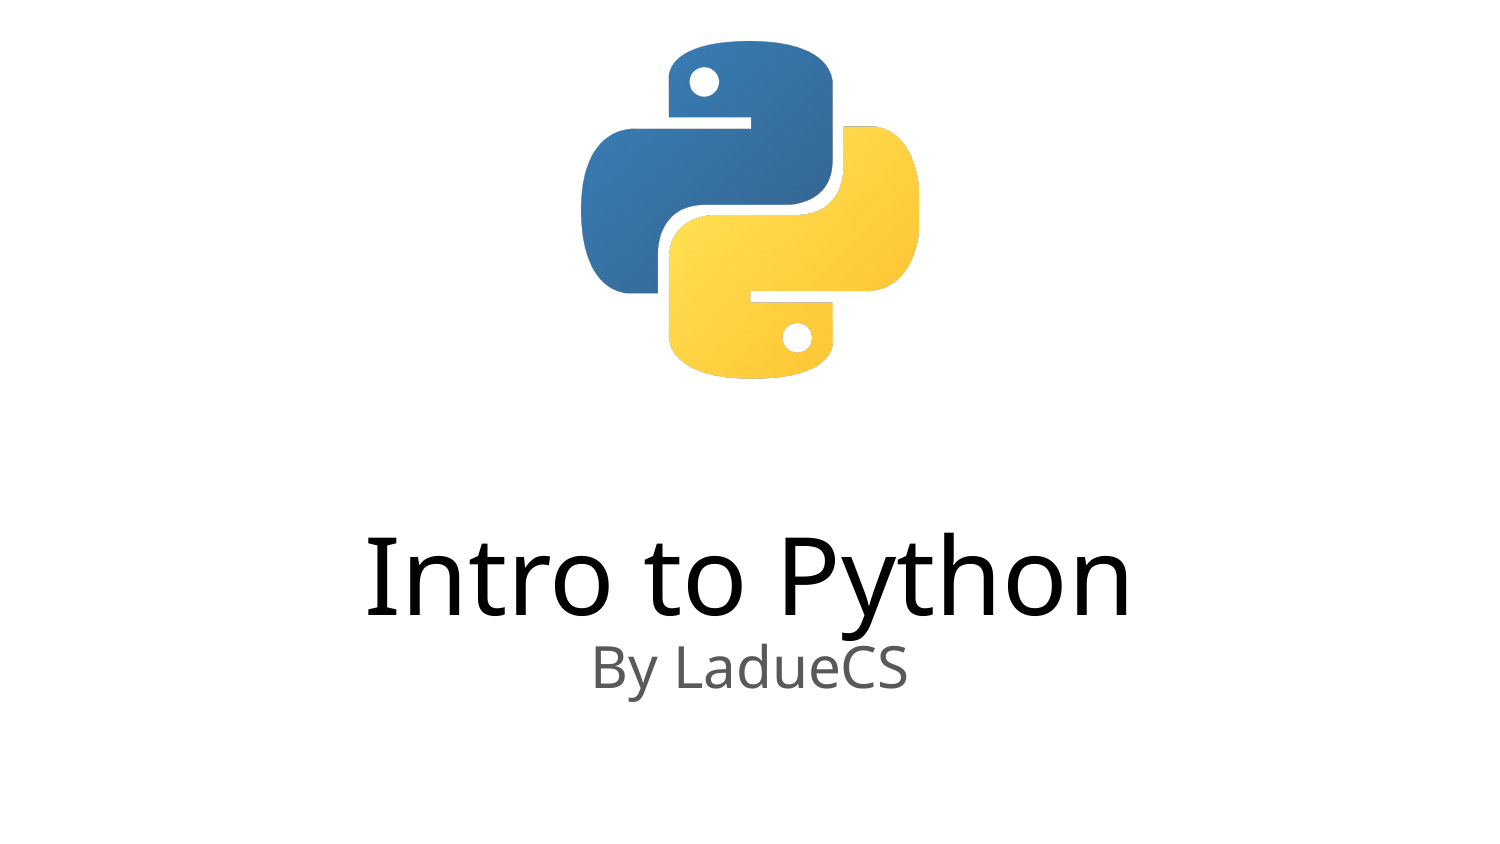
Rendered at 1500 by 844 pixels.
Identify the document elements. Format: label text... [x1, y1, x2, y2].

subtitle By LadueCS [51, 614, 1449, 745]
picture [581, 41, 919, 379]
title Intro to Python [239, 315, 1261, 614]
